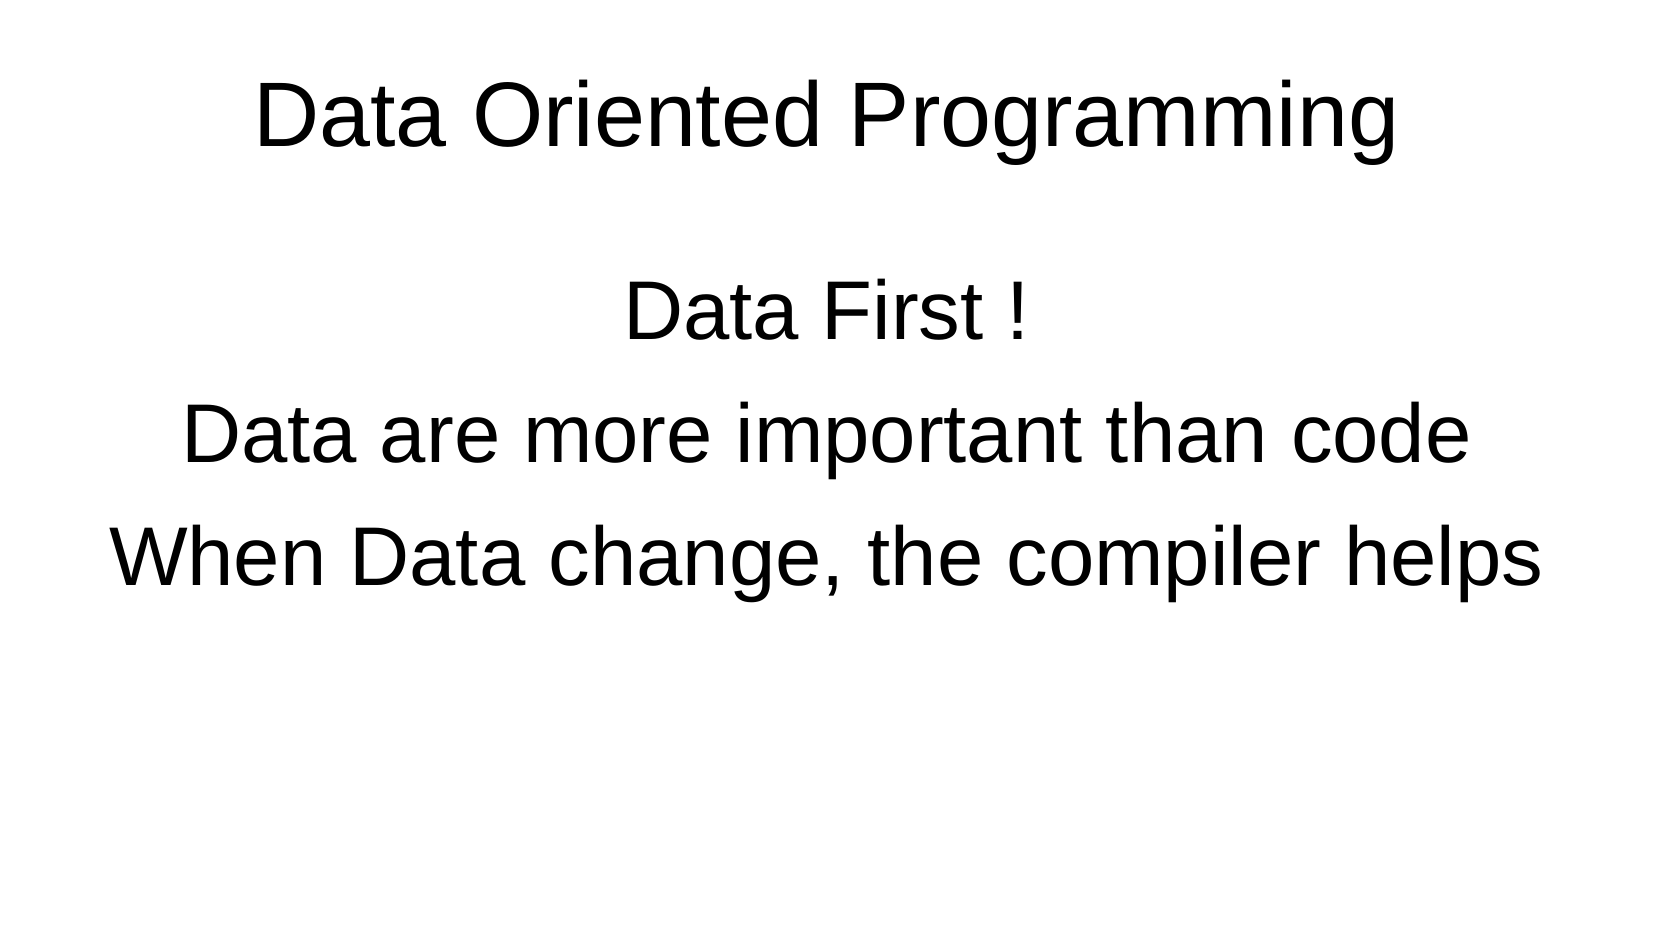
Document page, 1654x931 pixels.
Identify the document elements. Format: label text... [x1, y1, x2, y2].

title Data Oriented Programming [82, 37, 1571, 193]
list Data First ! Data are more important than code When Data change, the compiler helps [82, 264, 1571, 805]
